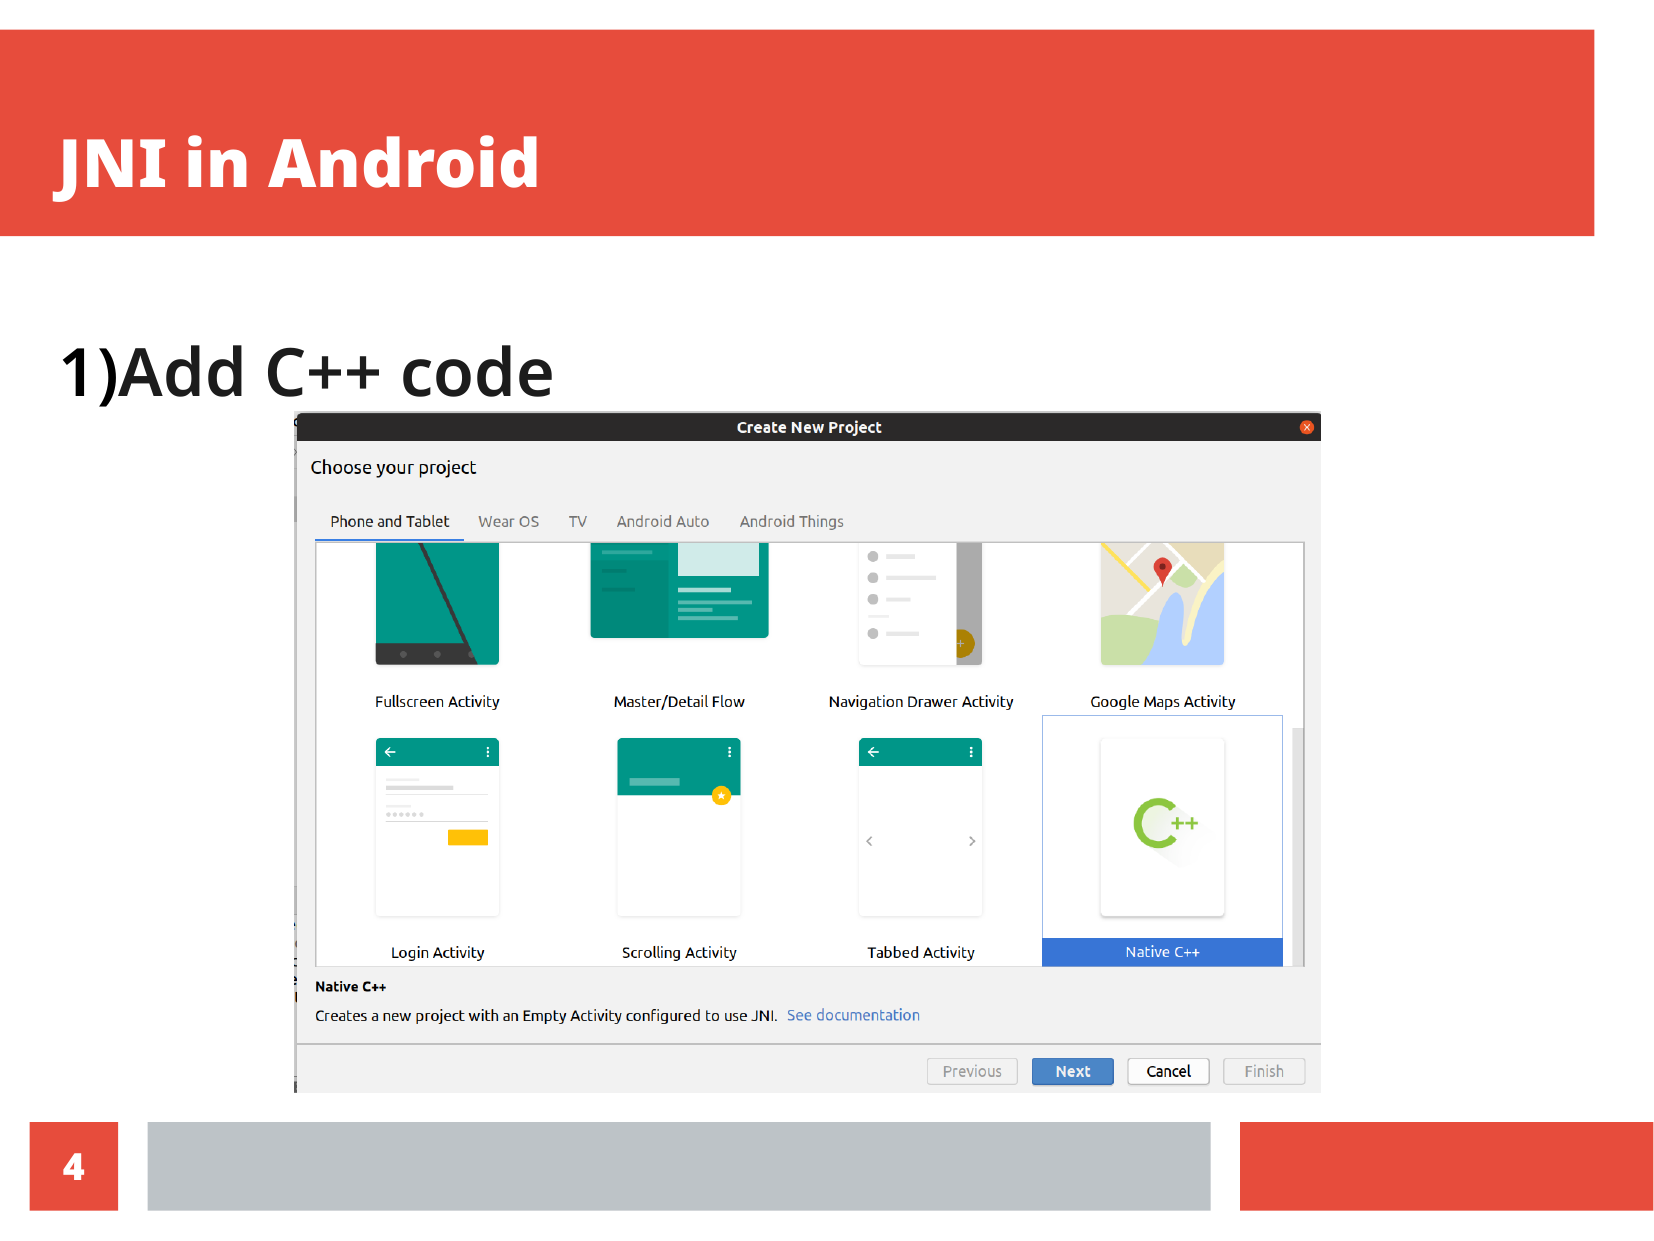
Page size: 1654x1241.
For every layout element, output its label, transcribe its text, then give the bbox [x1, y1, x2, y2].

picture [294, 411, 1321, 1093]
title JNI in Android [59, 59, 1595, 207]
list Add C++ code [59, 324, 1565, 1093]
